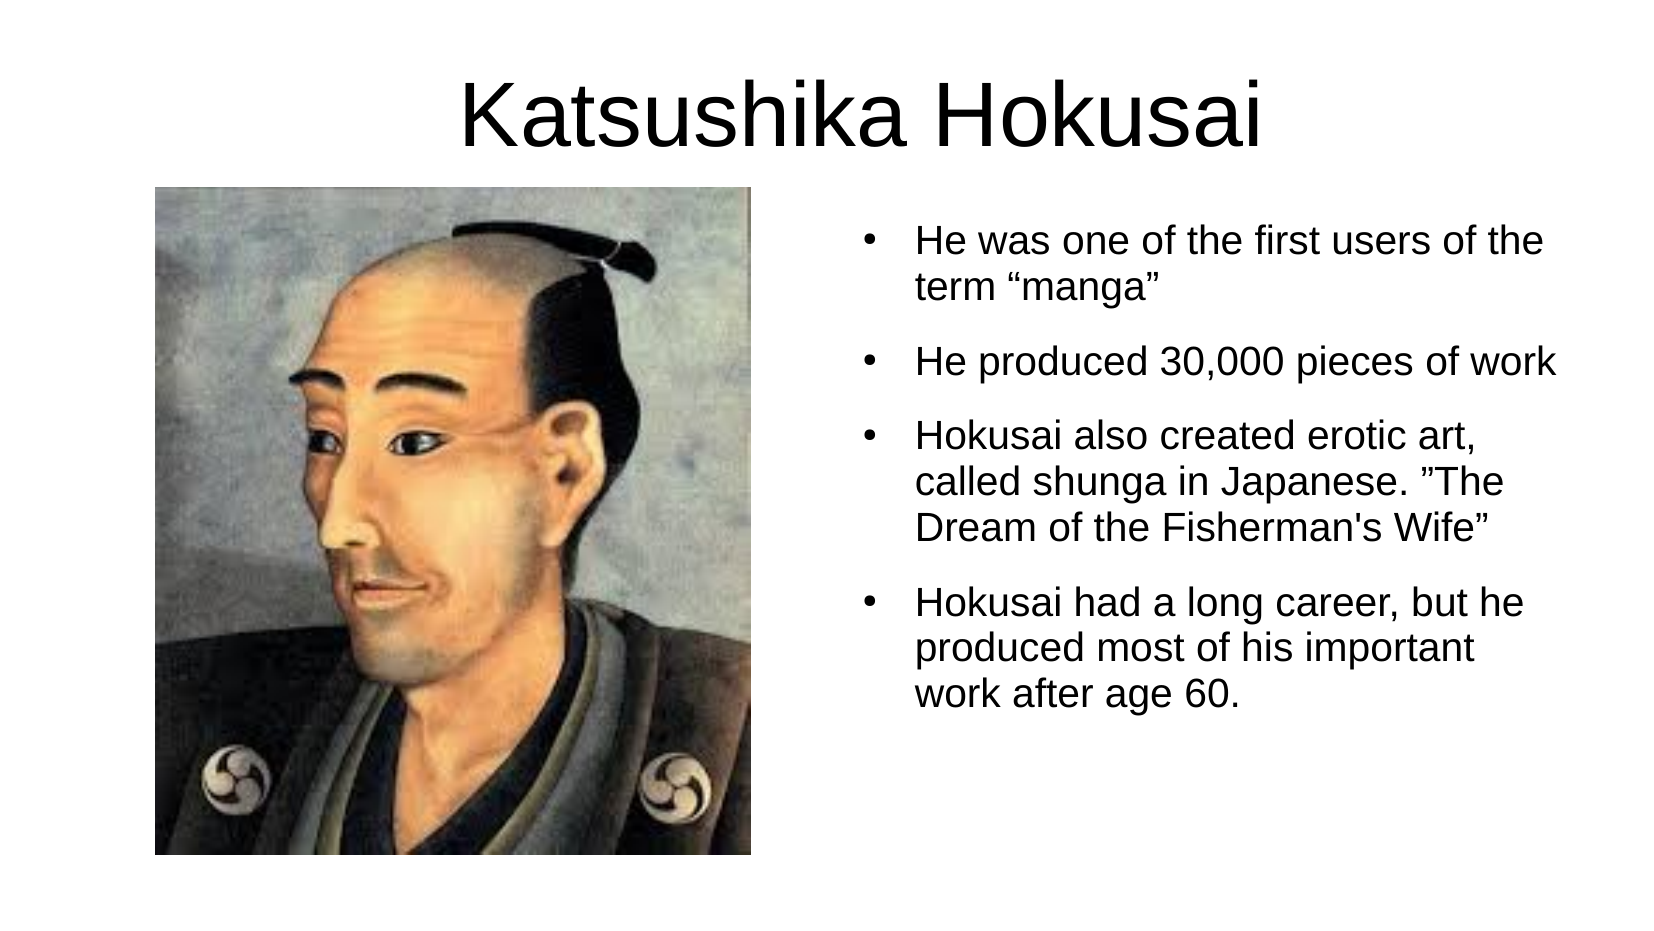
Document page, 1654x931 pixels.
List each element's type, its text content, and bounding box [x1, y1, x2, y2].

title Katsushika Hokusai [82, 37, 1571, 193]
picture [155, 187, 751, 856]
list He was one of the first users of the term “manga” He produced 30,000 pieces of work Hokusai also created erotic art, called shunga in Japanese. ”The Dream of the Fisherman's Wife” Hokusai had a long career, but he produced most of his important work after age 60. [845, 217, 1572, 758]
